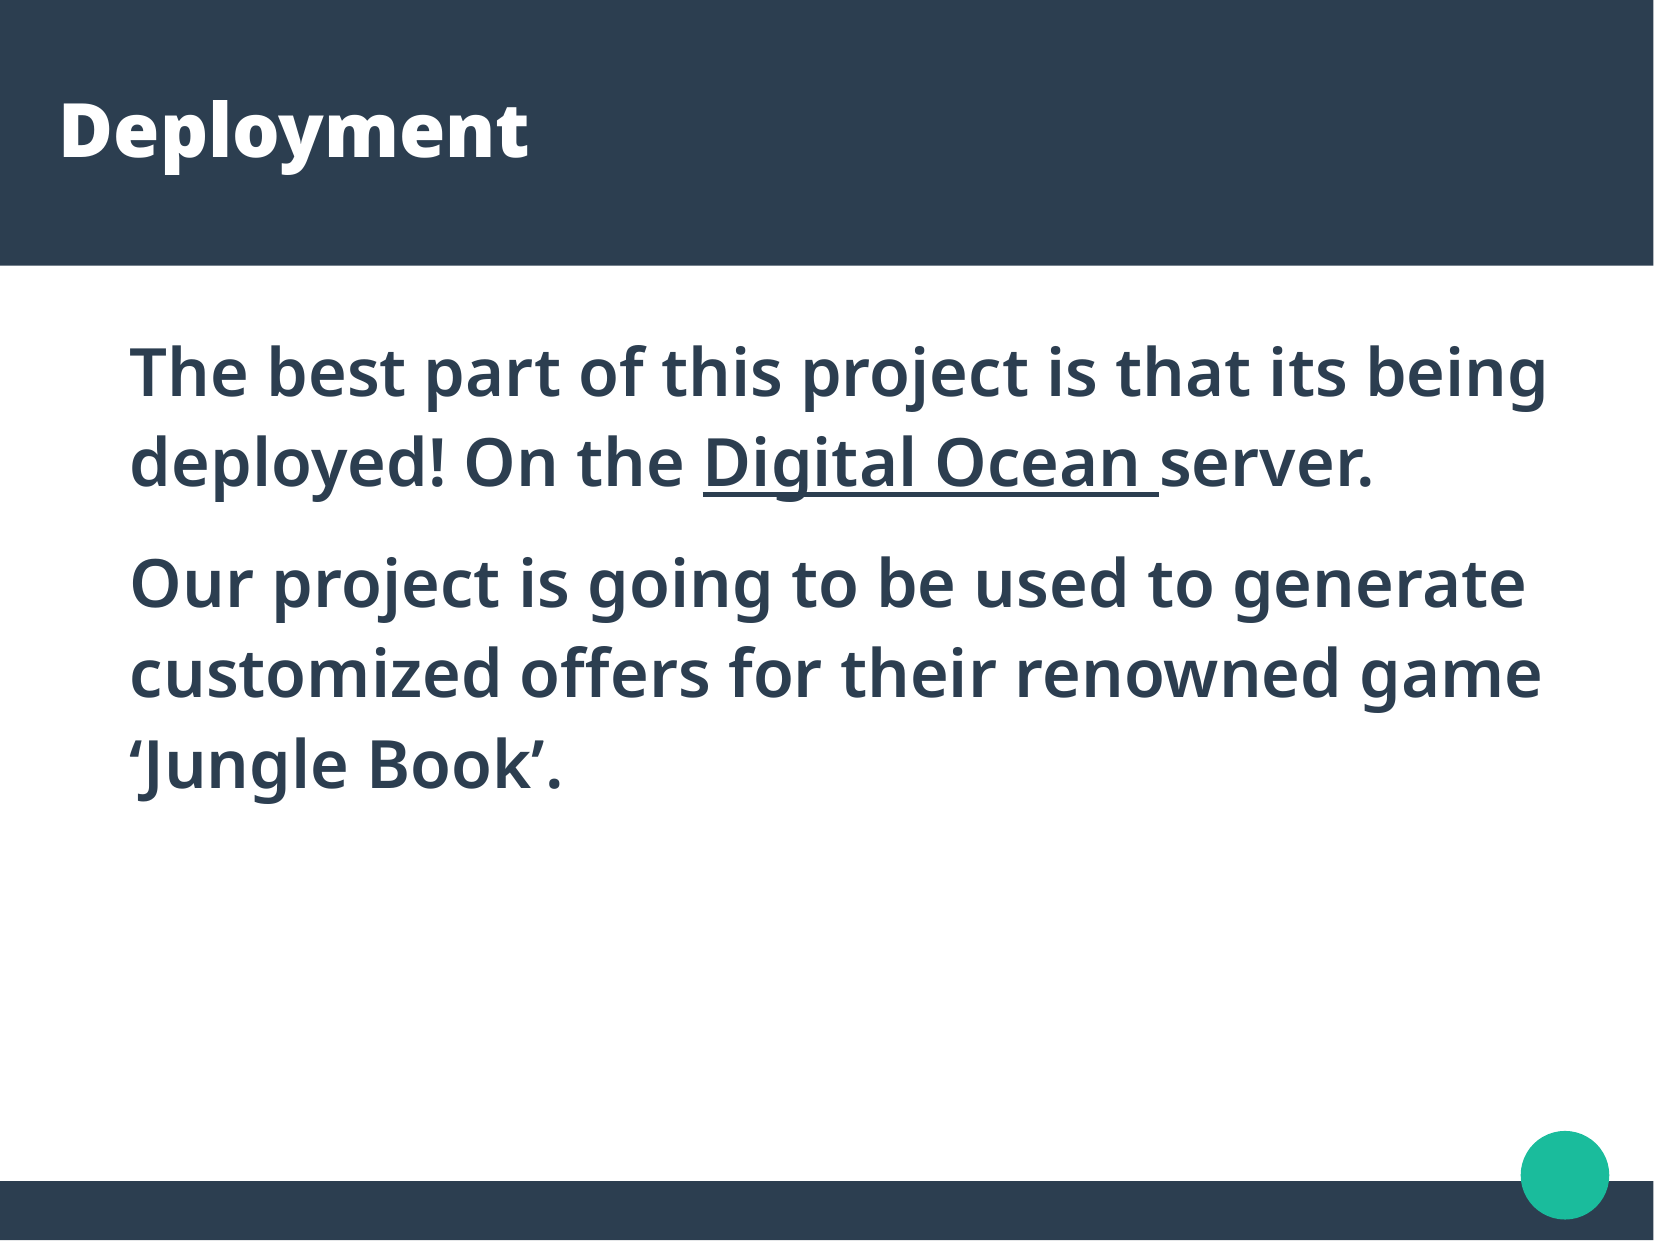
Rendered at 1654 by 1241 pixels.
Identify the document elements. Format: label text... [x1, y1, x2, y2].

title Deployment [59, 49, 1595, 207]
list The best part of this project is that its being deployed! On the Digital Ocean server. Our project is going to be used to generate customized offers for their renowned game ‘Jungle Book’. [59, 324, 1595, 1152]
